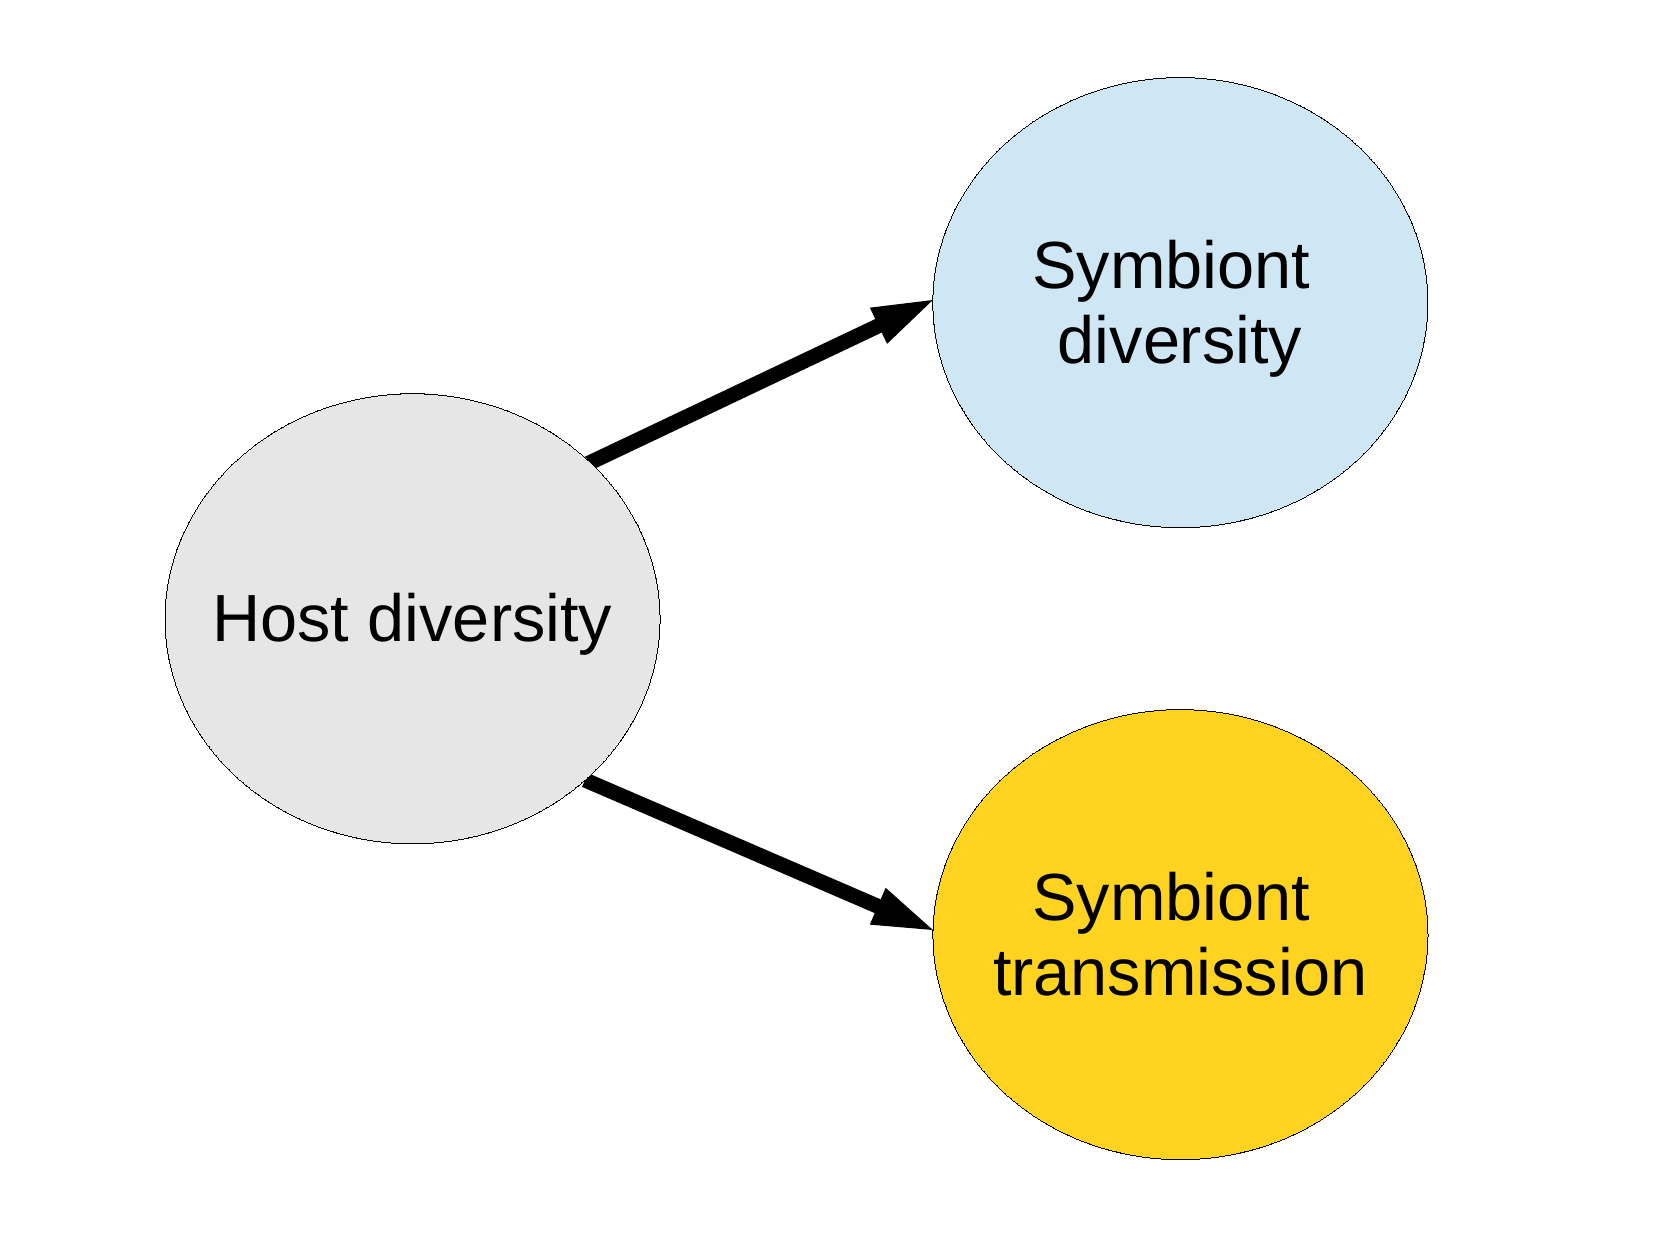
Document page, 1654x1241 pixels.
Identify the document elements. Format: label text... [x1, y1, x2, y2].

text_box Host diversity [165, 393, 661, 844]
text_box [495, 852, 949, 1000]
text_box Symbiont diversity [932, 77, 1428, 528]
text_box Symbiont transmission [932, 709, 1429, 1160]
